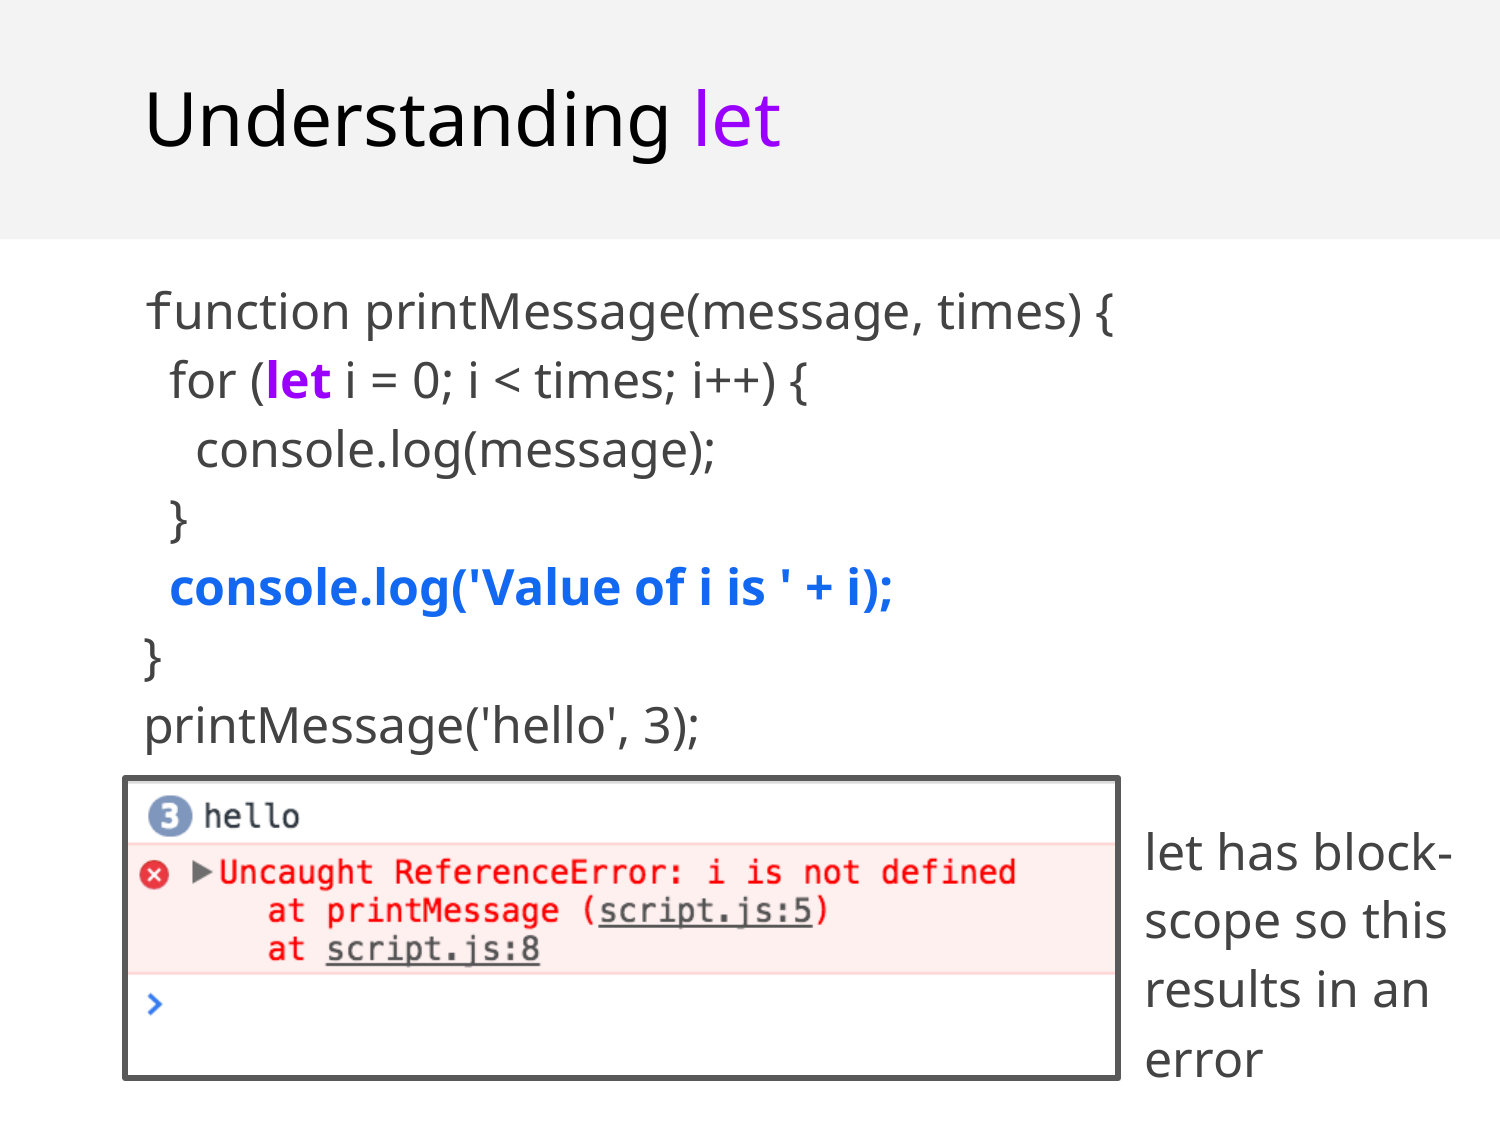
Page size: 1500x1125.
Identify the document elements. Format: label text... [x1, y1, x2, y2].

list function printMessage(message, times) { for (let i = 0; i < times; i++) { console.log(message); } console.log('Value of i is ' + i); } printMessage('hello', 3); [128, 255, 1372, 782]
list let has block-scope so this results in an error [1129, 796, 1489, 1061]
title Understanding let [128, 56, 1372, 183]
picture [128, 781, 1116, 1075]
